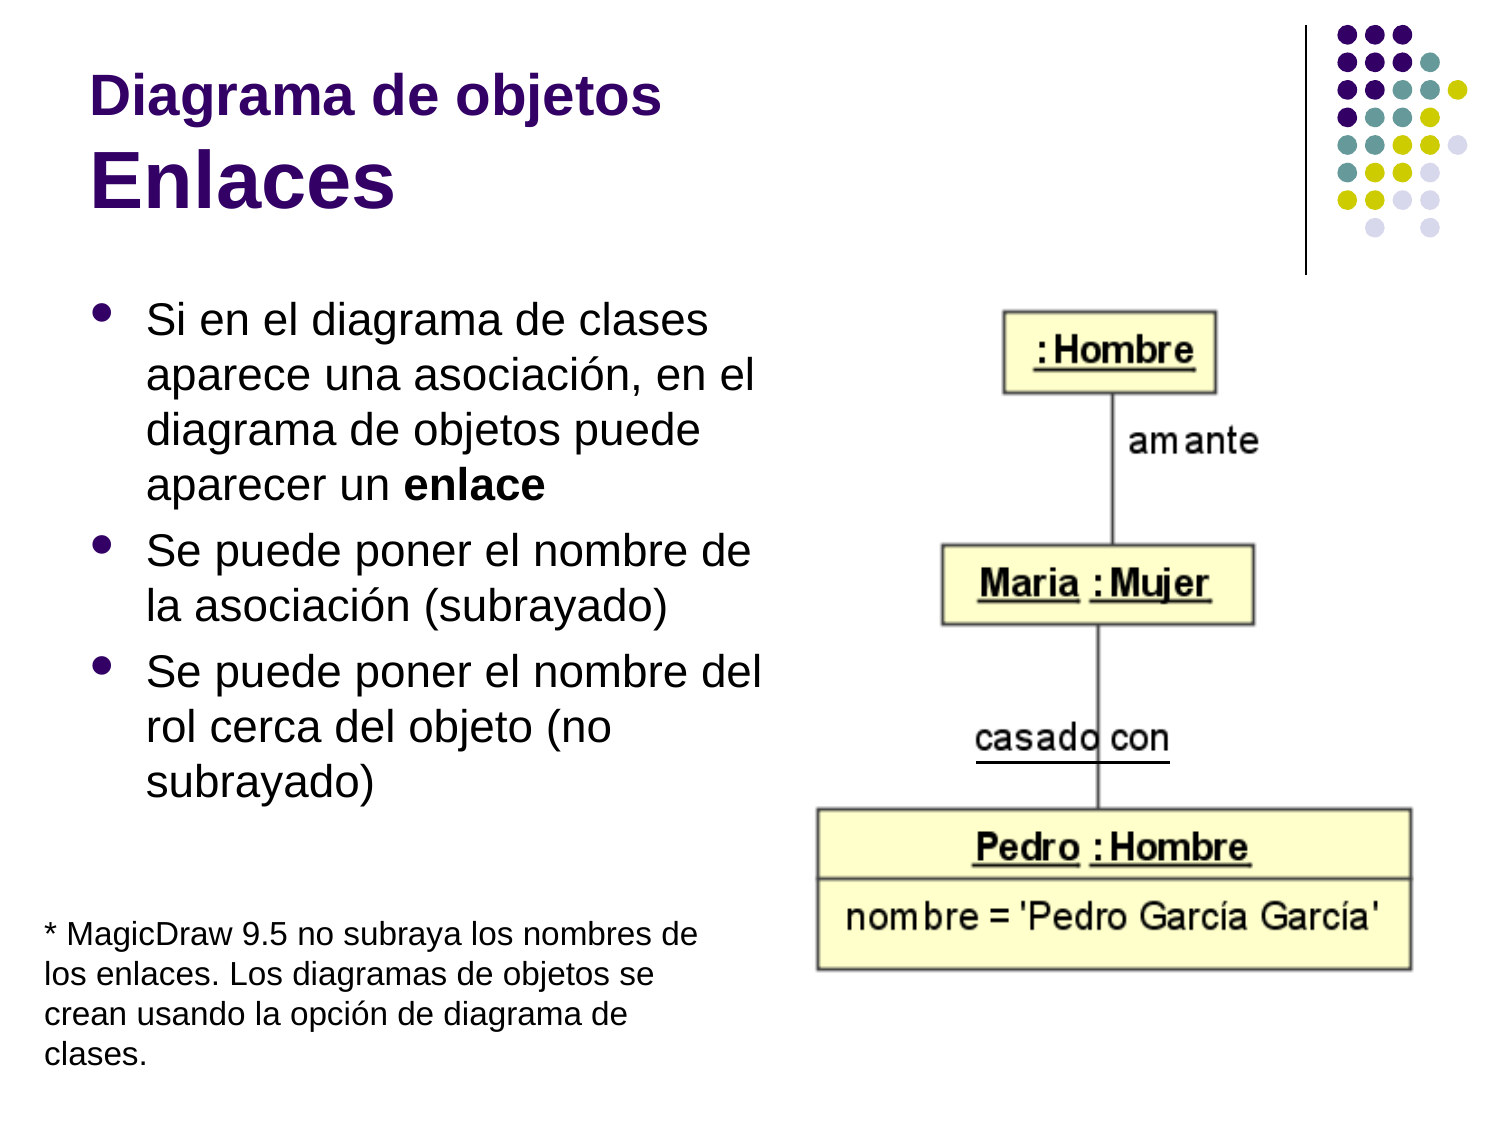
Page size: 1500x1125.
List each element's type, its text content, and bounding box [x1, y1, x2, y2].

list Si en el diagrama de clases aparece una asociación, en el diagrama de objetos puede aparecer un enlace Se puede poner el nombre de la asociación (subrayado) Se puede poner el nombre del rol cerca del objeto (no subrayado) [74, 282, 810, 941]
chart [762, 293, 1426, 995]
text_box * MagicDraw 9.5 no subraya los nombres de los enlaces. Los diagramas de objetos se crean usando la opción de diagrama de clases. [29, 904, 715, 1081]
title Diagrama de objetos Enlaces [74, 20, 1313, 233]
